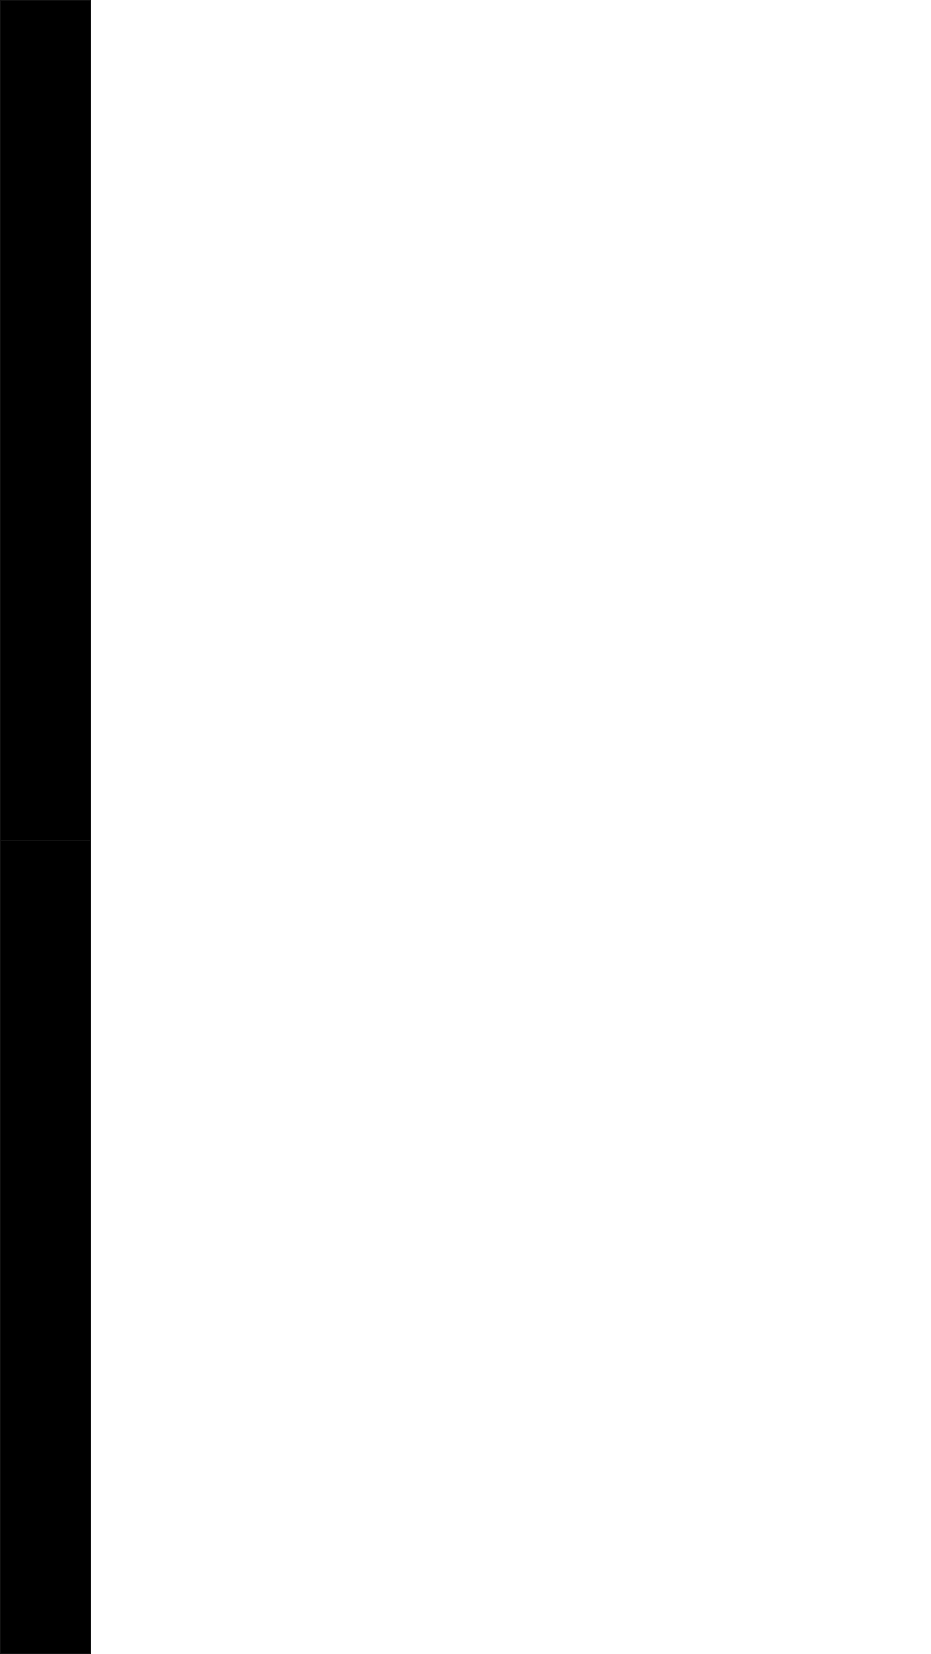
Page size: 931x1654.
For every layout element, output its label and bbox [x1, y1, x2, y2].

text_box [0, 0, 91, 1654]
